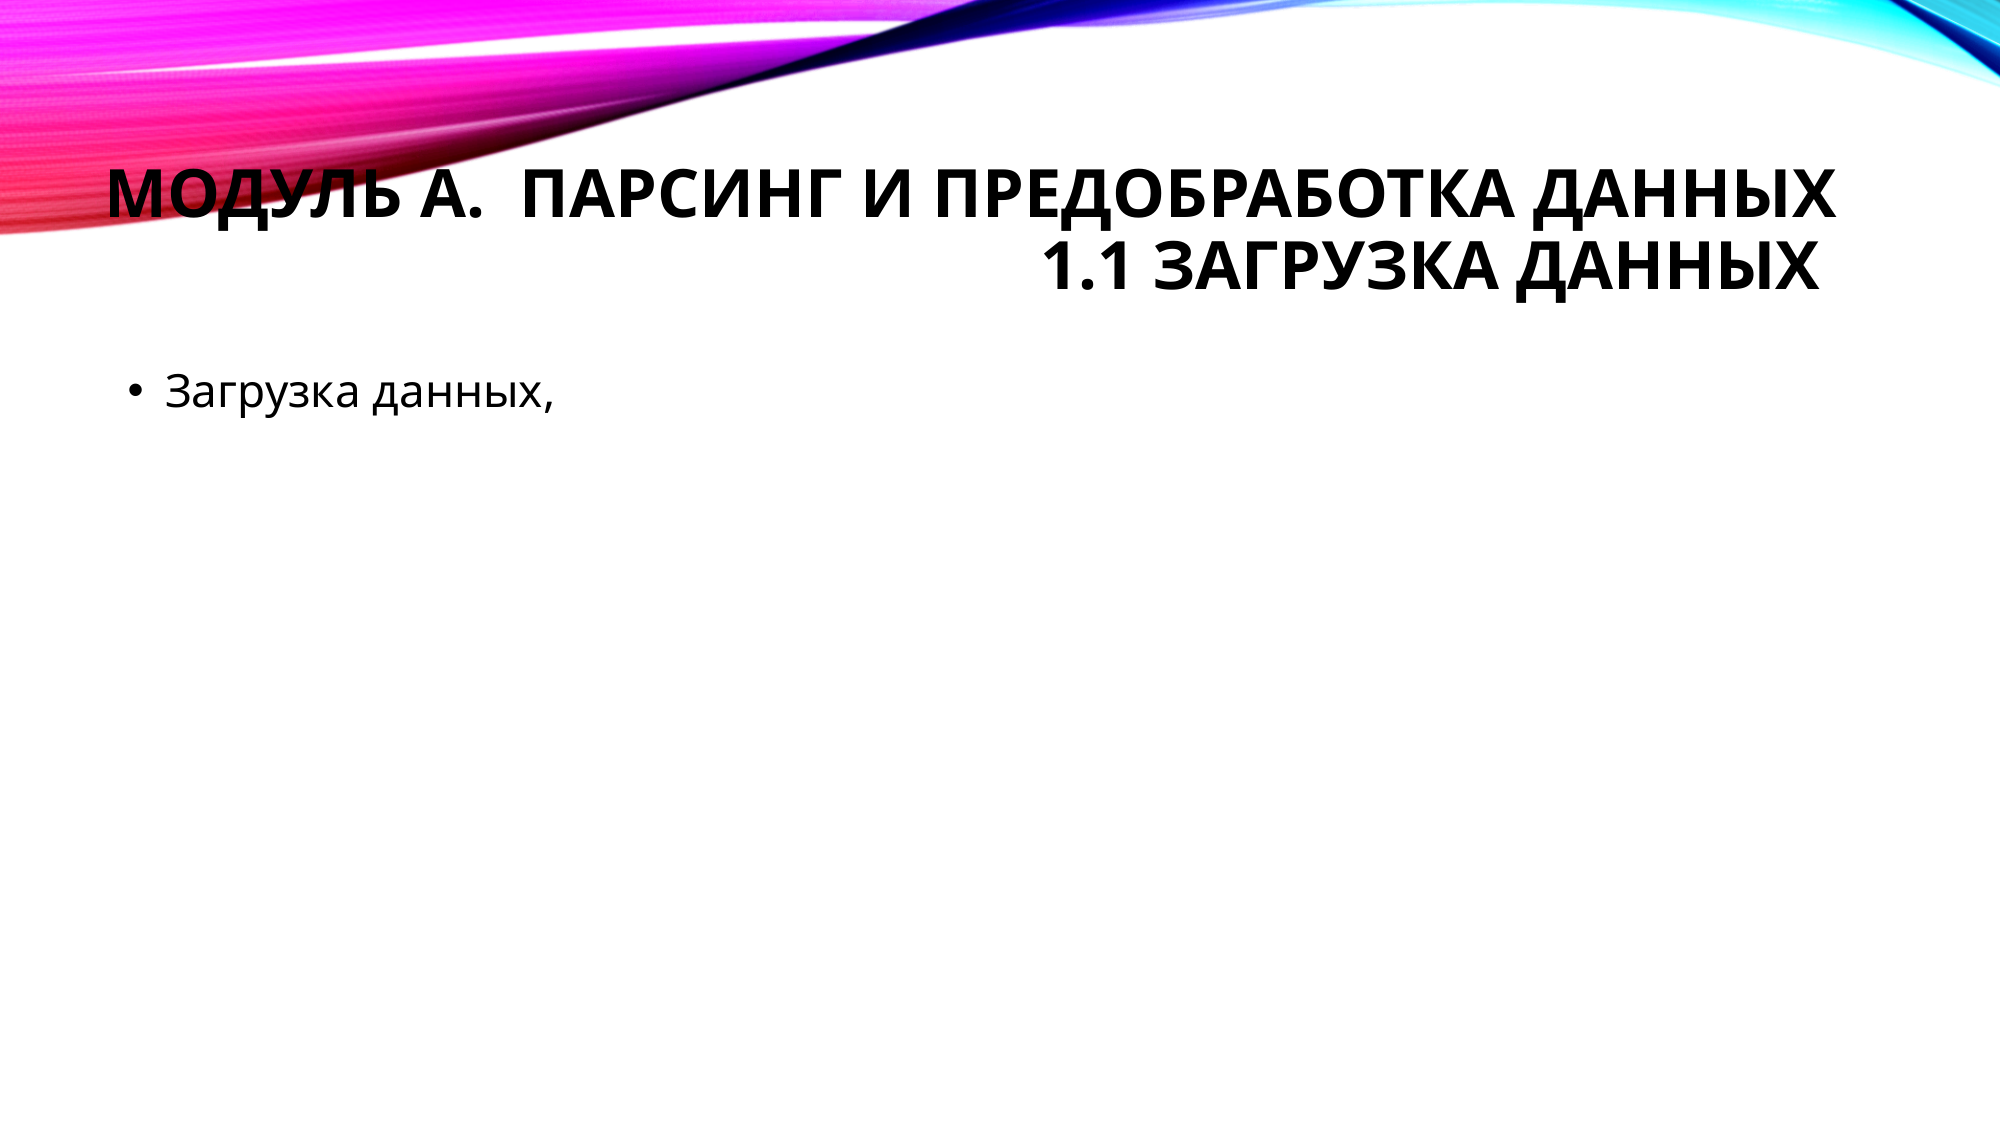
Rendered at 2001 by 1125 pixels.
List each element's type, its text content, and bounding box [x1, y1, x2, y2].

list Загрузка данных, [112, 360, 1888, 1021]
title Модуль А. Парсинг и предобработка данных 1.1 Загрузка данных [89, 125, 1888, 338]
